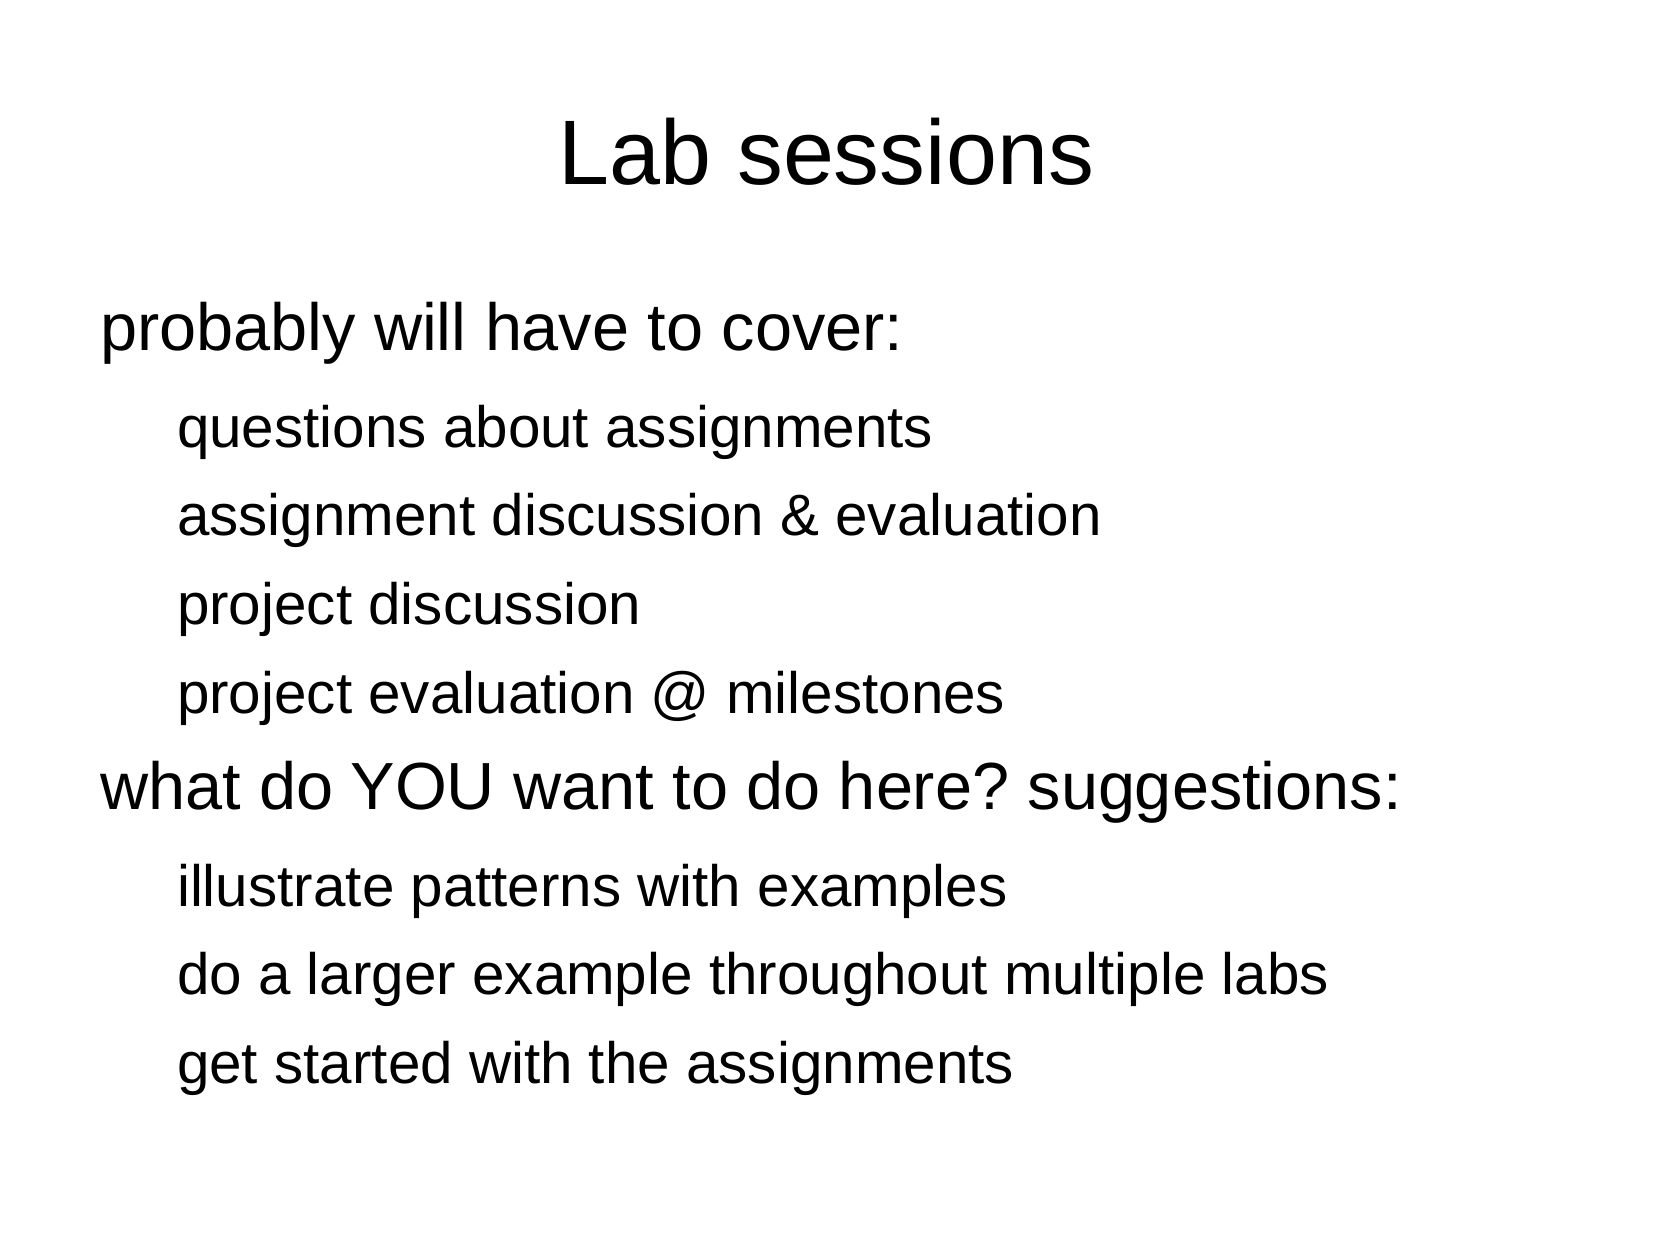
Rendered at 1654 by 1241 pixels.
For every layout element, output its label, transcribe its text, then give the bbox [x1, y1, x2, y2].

title Lab sessions [82, 56, 1571, 250]
list probably will have to cover: questions about assignments assignment discussion & evaluation project discussion project evaluation @ milestones what do YOU want to do here? suggestions: illustrate patterns with examples do a larger example throughout multiple labs get started with the assignments [82, 290, 1571, 1095]
